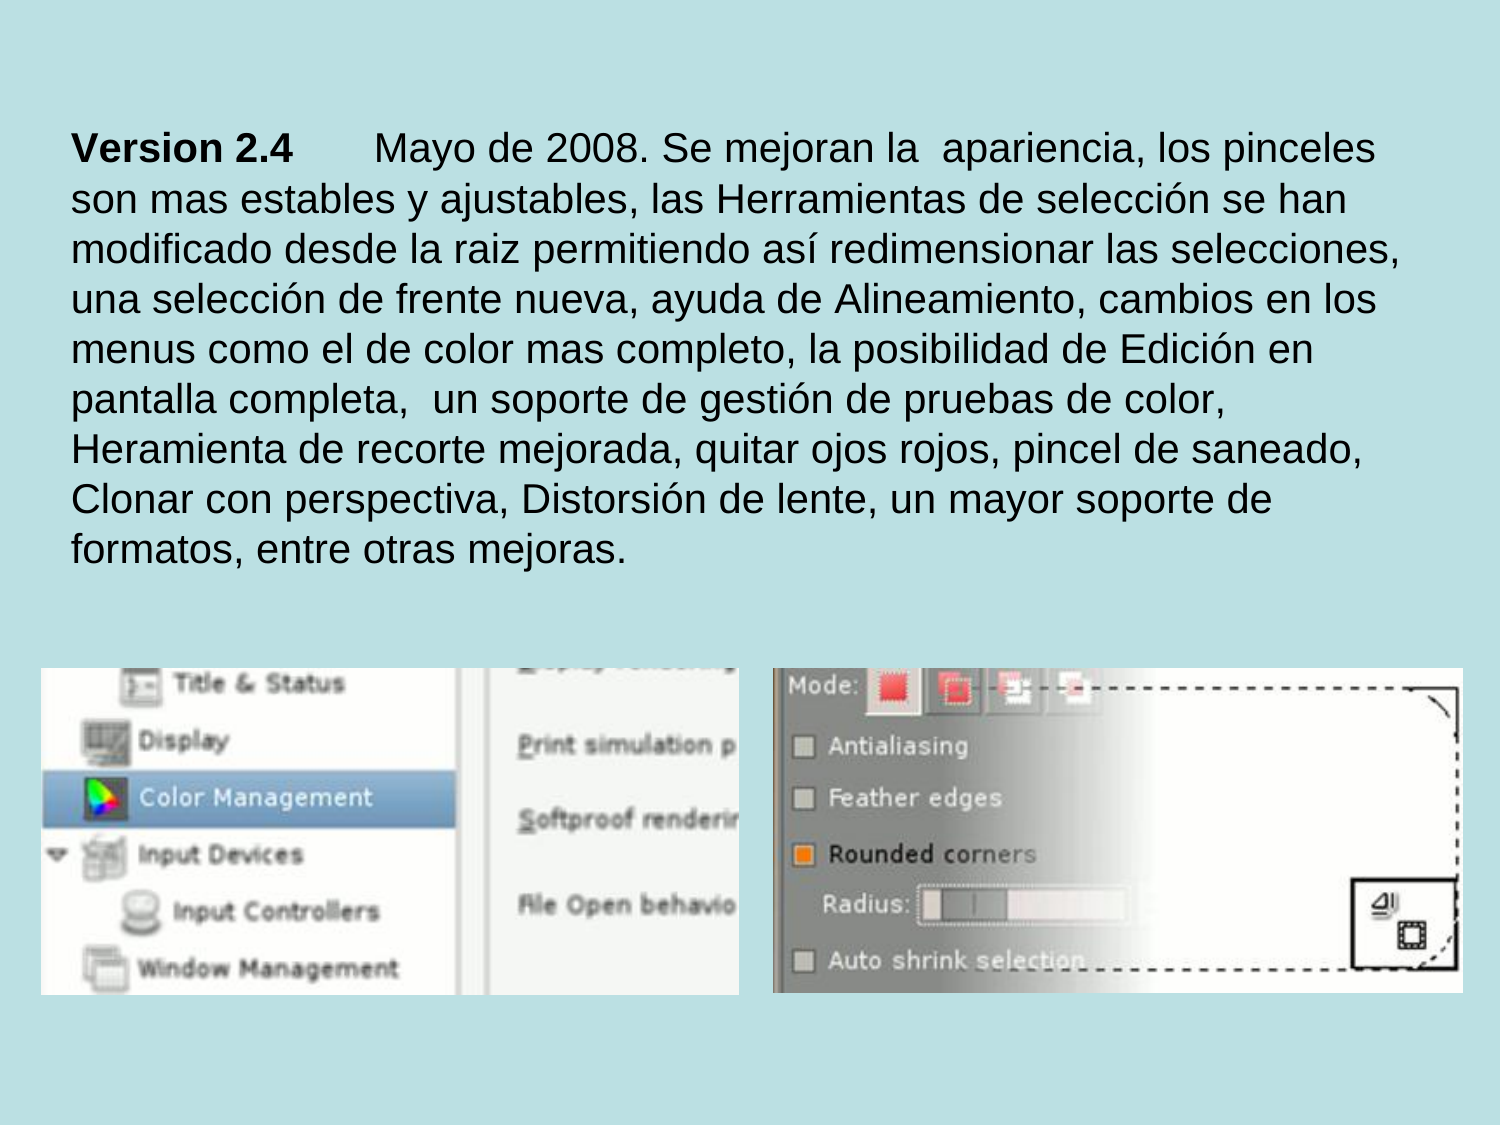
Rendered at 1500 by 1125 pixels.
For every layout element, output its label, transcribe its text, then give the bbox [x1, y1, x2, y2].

list Version 2.4 Mayo de 2008. Se mejoran la apariencia, los pinceles son mas estables y ajustables, las Herramientas de selección se han modificado desde la raiz permitiendo así redimensionar las selecciones, una selección de frente nueva, ayuda de Alineamiento, cambios en los menus como el de color mas completo, la posibilidad de Edición en pantalla completa, un soporte de gestión de pruebas de color, Heramienta de recorte mejorada, quitar ojos rojos, pincel de saneado, Clonar con perspectiva, Distorsión de lente, un mayor soporte de formatos, entre otras mejoras. [0, 113, 1459, 1125]
picture [773, 668, 1463, 993]
picture [41, 668, 739, 995]
